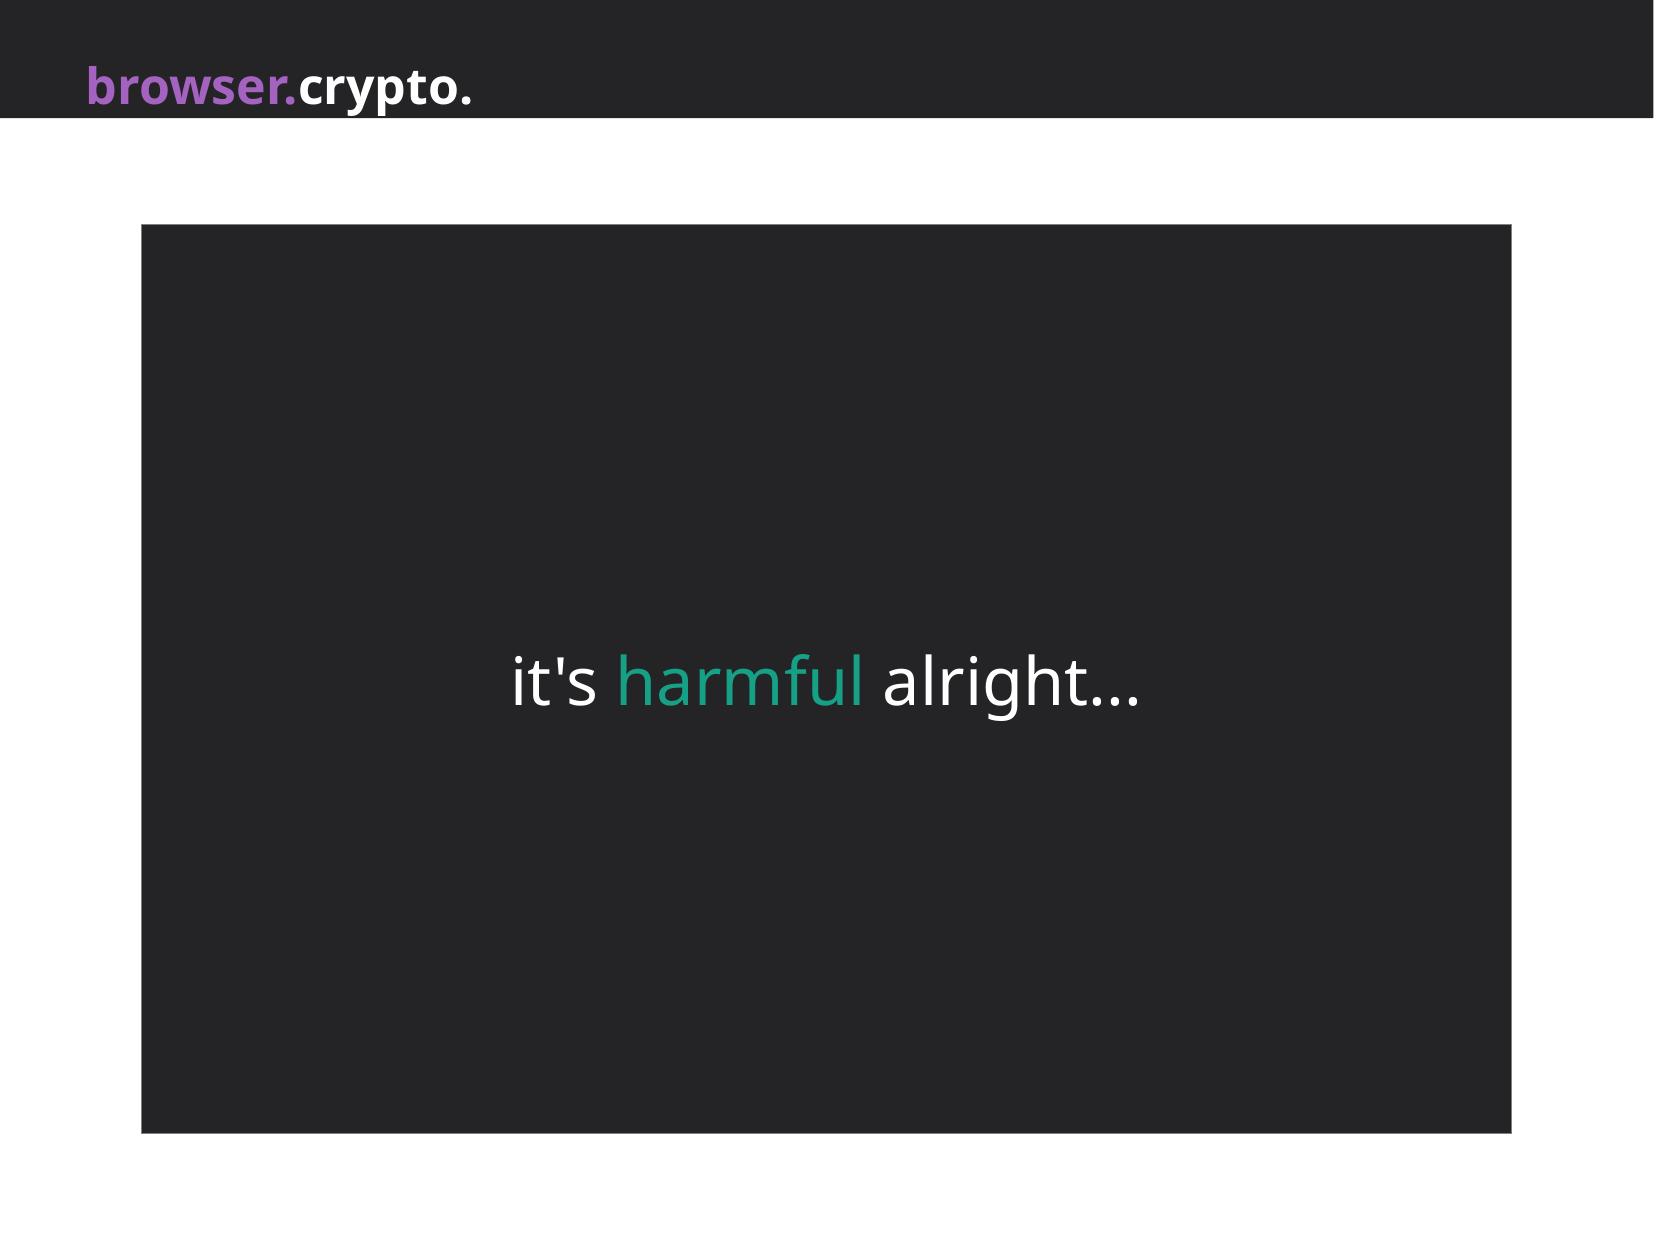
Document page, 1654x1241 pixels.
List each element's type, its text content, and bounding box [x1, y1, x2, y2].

text_box it's harmful alright... [141, 224, 1512, 1134]
text_box browser.crypto. [70, 43, 567, 119]
text_box [0, 0, 1654, 119]
text_box [165, 531, 1441, 1087]
